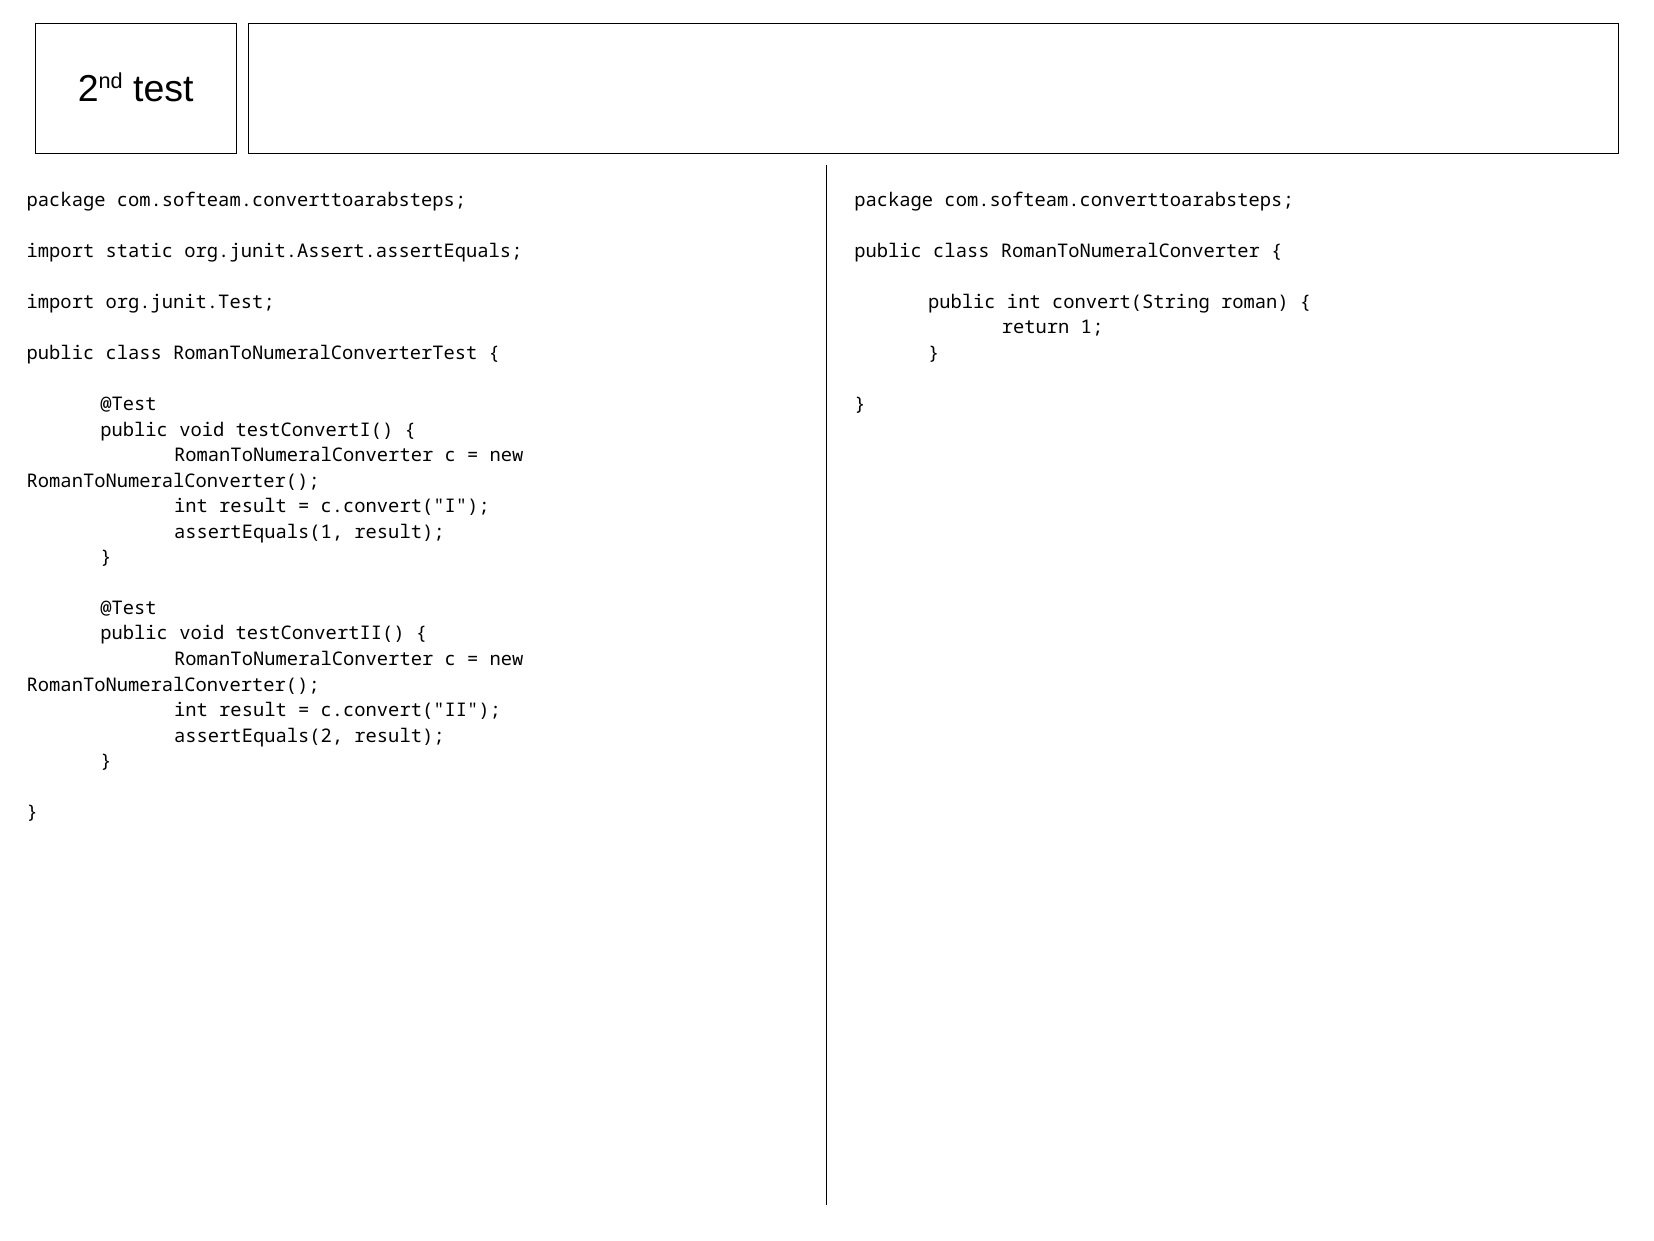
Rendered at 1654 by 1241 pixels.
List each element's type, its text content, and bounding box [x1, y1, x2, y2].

text_box package com.softeam.converttoarabsteps; public class RomanToNumeralConverter { public int convert(String roman) { return 1; } } [839, 178, 1620, 392]
text_box package com.softeam.converttoarabsteps; import static org.junit.Assert.assertEquals; import org.junit.Test; public class RomanToNumeralConverterTest { @Test public void testConvertI() { RomanToNumeralConverter c = new RomanToNumeralConverter(); int result = c.convert("I"); assertEquals(1, result); } @Test public void testConvertII() { RomanToNumeralConverter c = new RomanToNumeralConverter(); int result = c.convert("II"); assertEquals(2, result); } } [11, 178, 792, 701]
text_box 2nd test [35, 23, 237, 154]
